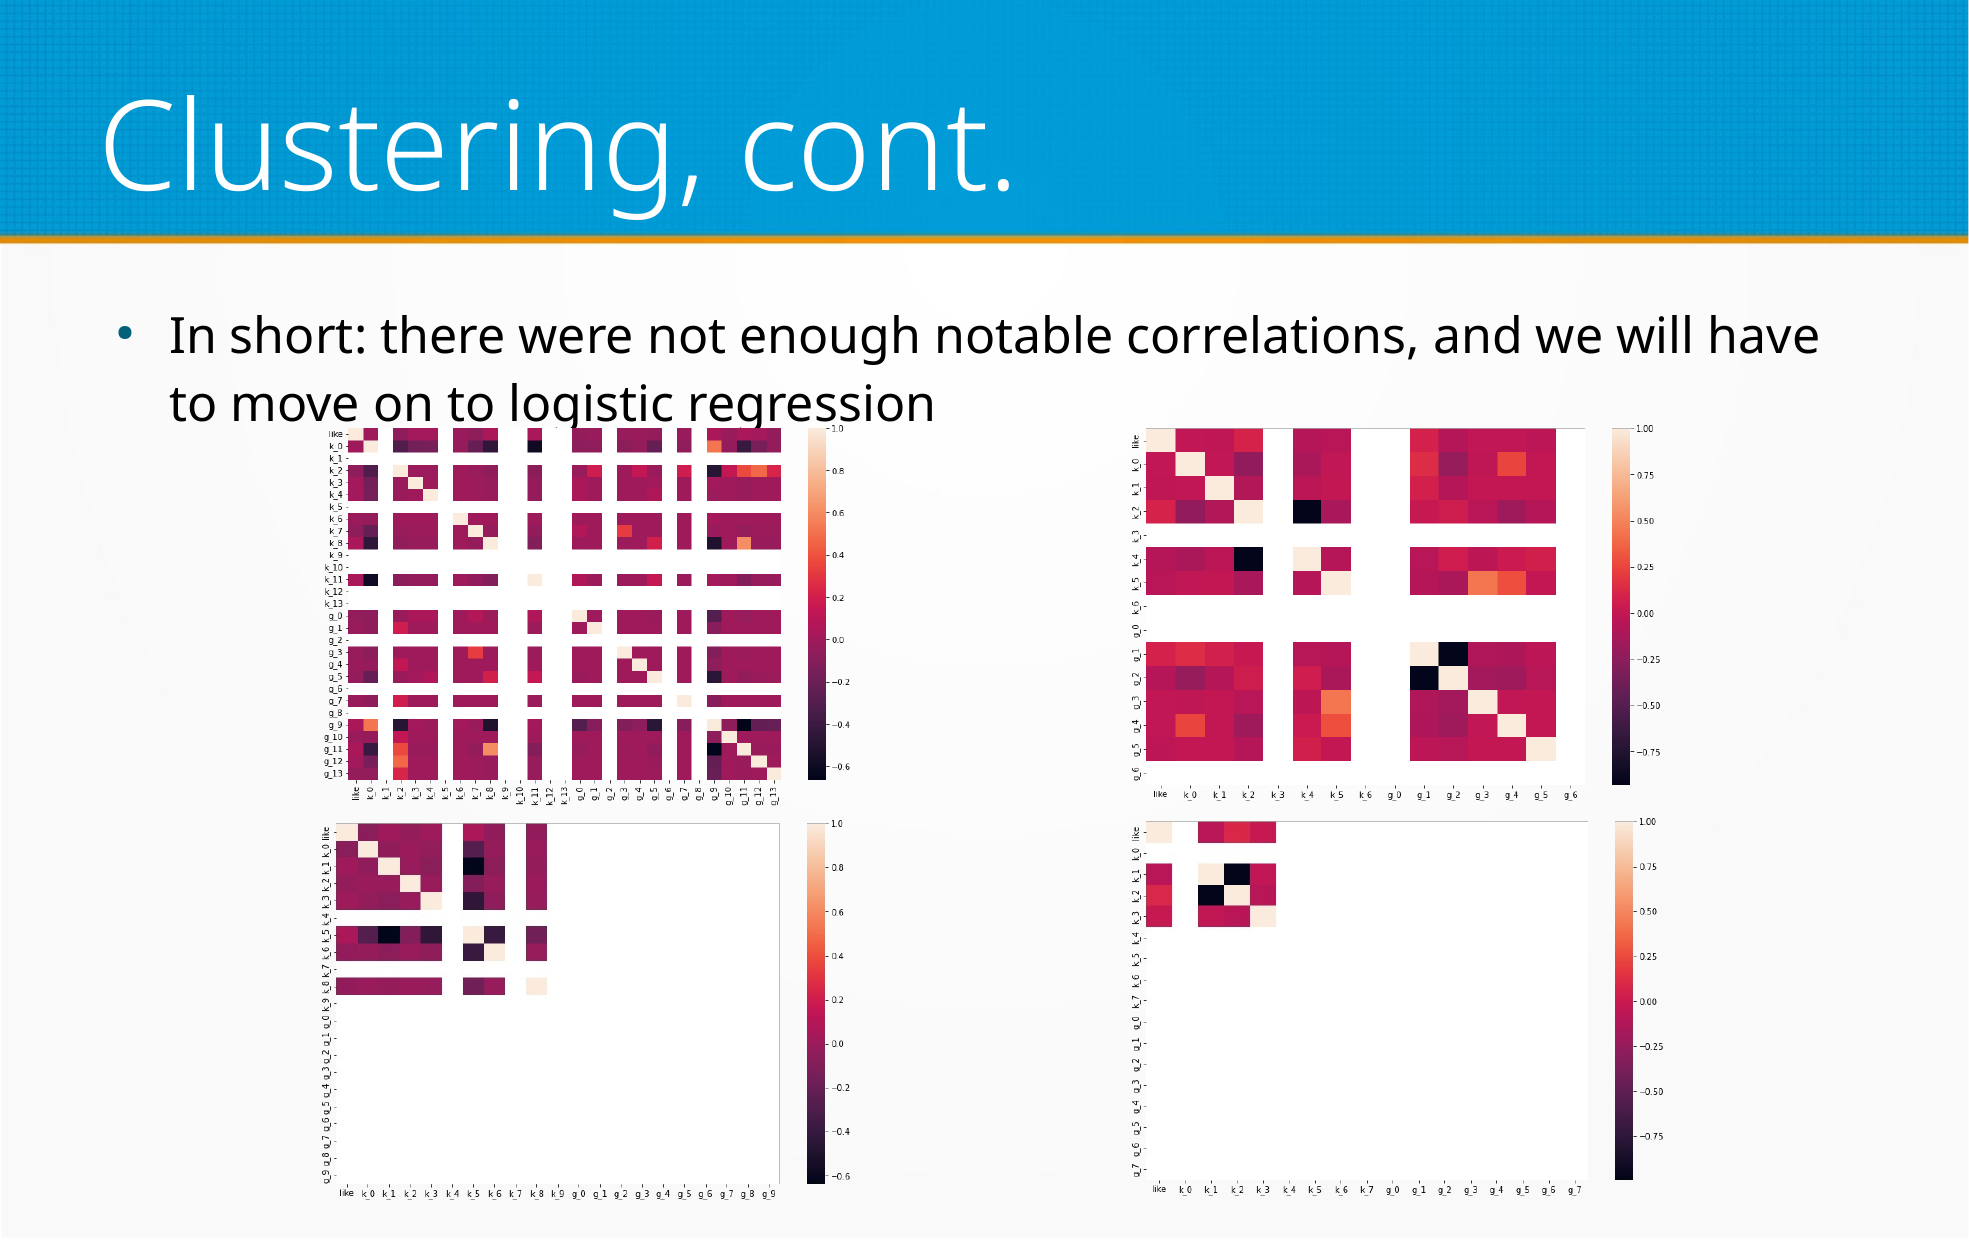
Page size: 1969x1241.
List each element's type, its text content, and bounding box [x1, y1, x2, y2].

list In short: there were not enough notable correlations, and we will have to move on to logistic regression [98, 300, 1861, 1066]
picture [0, 233, 1969, 1241]
title Clustering, cont. [98, 19, 1870, 227]
